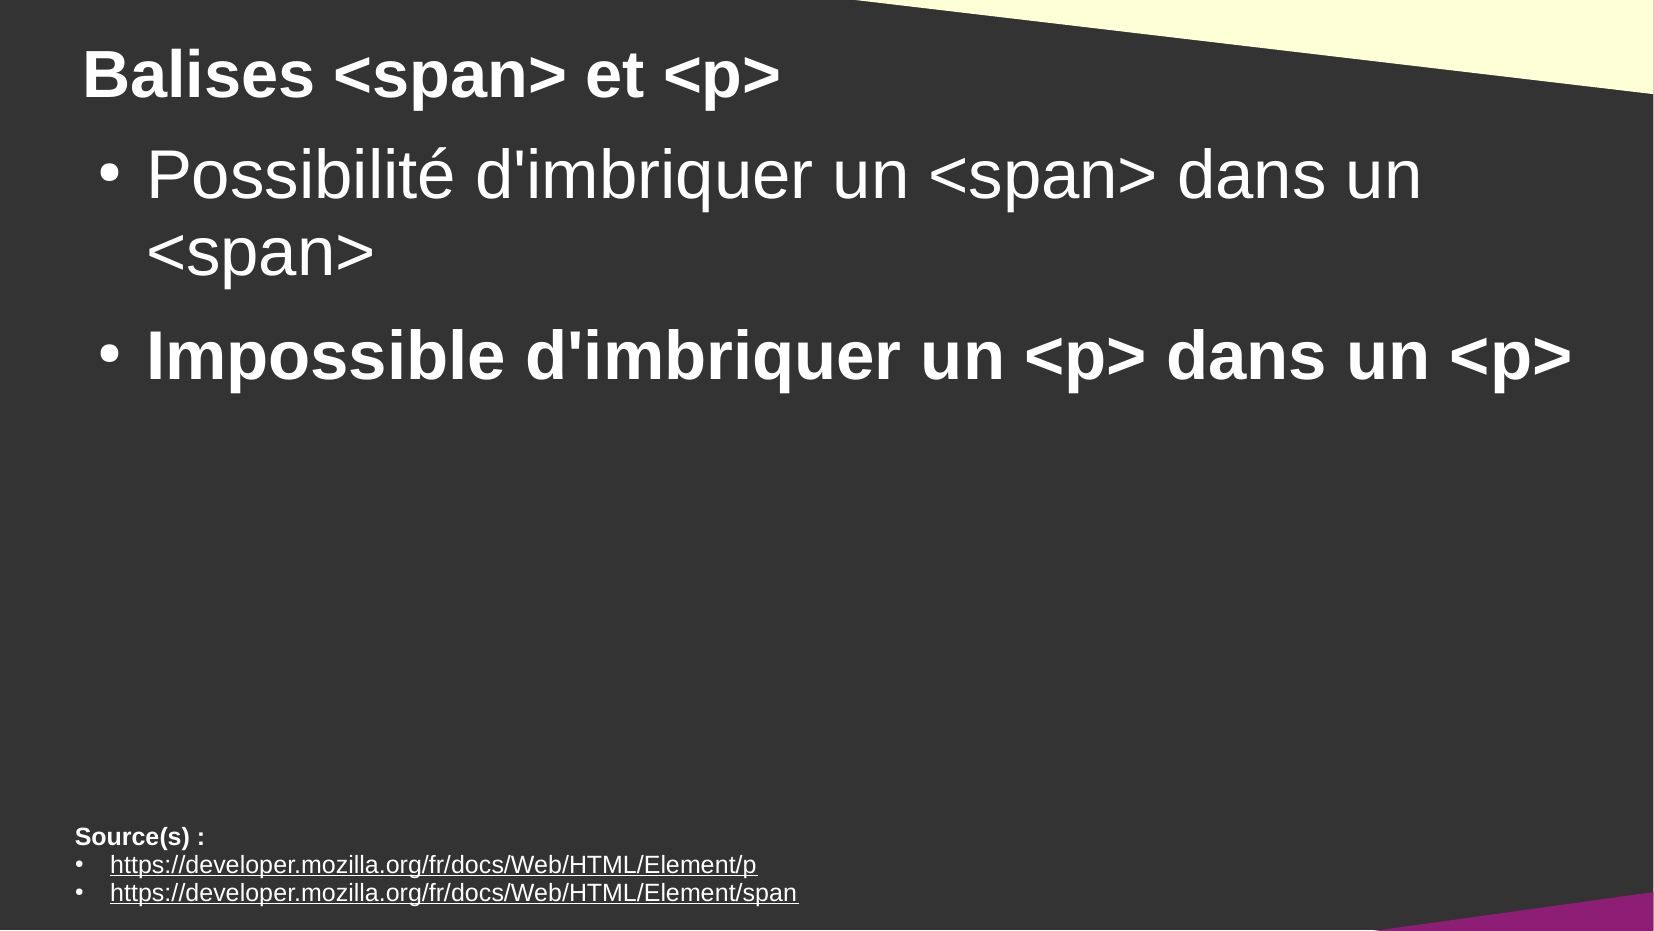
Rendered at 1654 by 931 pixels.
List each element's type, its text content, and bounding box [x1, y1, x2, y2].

title Balises <span> et <p> [82, 37, 1571, 112]
text_box [855, 0, 1654, 95]
text_box [1546, 892, 1654, 931]
text_box Source(s) : https://developer.mozilla.org/fr/docs/Web/HTML/Element/p https://developer.mozilla.org/fr/docs/Web/HTML/Element/span [60, 815, 1546, 931]
list Possibilité d'imbriquer un <span> dans un <span> Impossible d'imbriquer un <p> dans un <p> [80, 135, 1620, 449]
